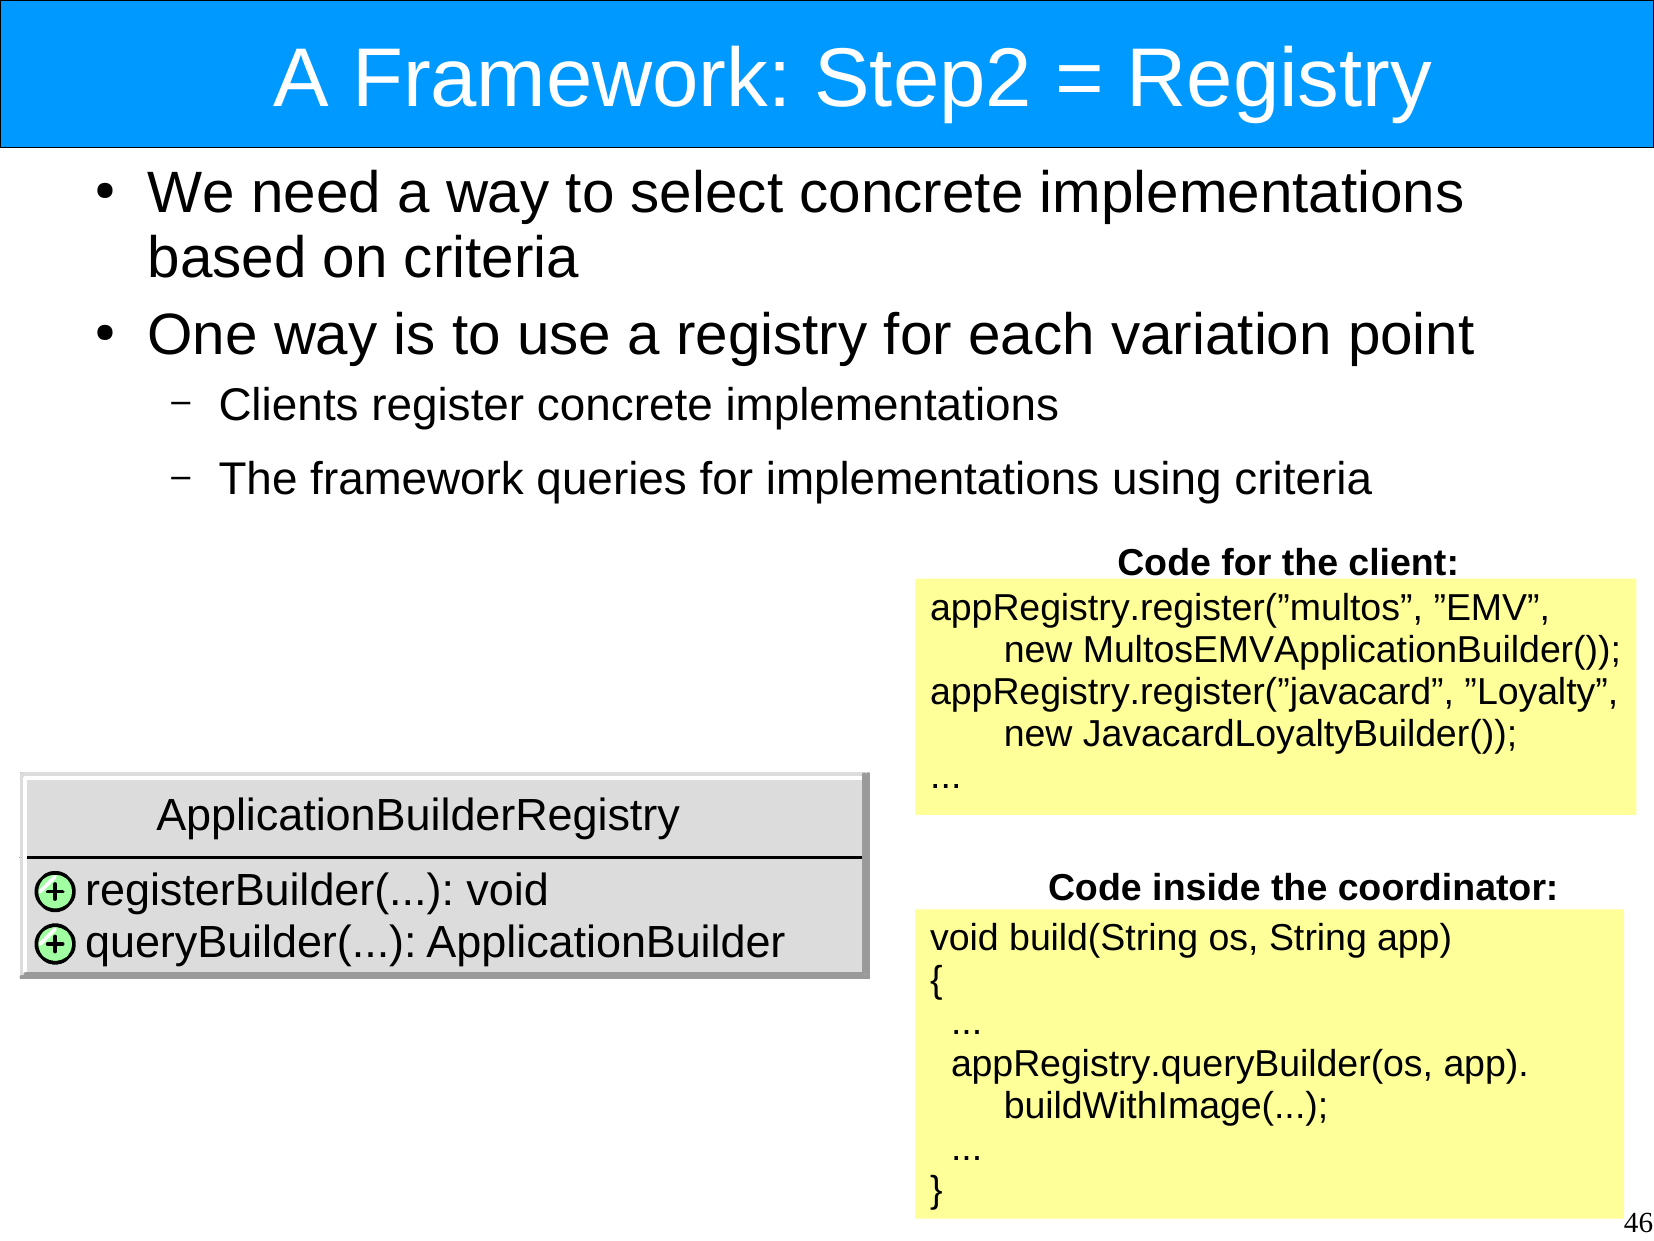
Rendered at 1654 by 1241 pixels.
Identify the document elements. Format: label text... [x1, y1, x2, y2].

text_box appRegistry.register(”multos”, ”EMV”, new MultosEMVApplicationBuilder()); appRegistry.register(”javacard”, ”Loyalty”, new JavacardLoyaltyBuilder()); ... [915, 578, 1636, 815]
list We need a way to select concrete implementations based on criteria One way is to use a registry for each variation point Clients register concrete implementations The framework queries for implementations using criteria [76, 159, 1565, 1193]
picture [17, 770, 872, 981]
title A Framework: Step2 = Registry [82, 13, 1625, 142]
text_box Code for the client: [1102, 533, 1475, 592]
text_box Code inside the coordinator: [1033, 858, 1575, 917]
text_box void build(String os, String app) { ... appRegistry.queryBuilder(os, app). buildWithImage(...); ... } [915, 909, 1625, 1219]
